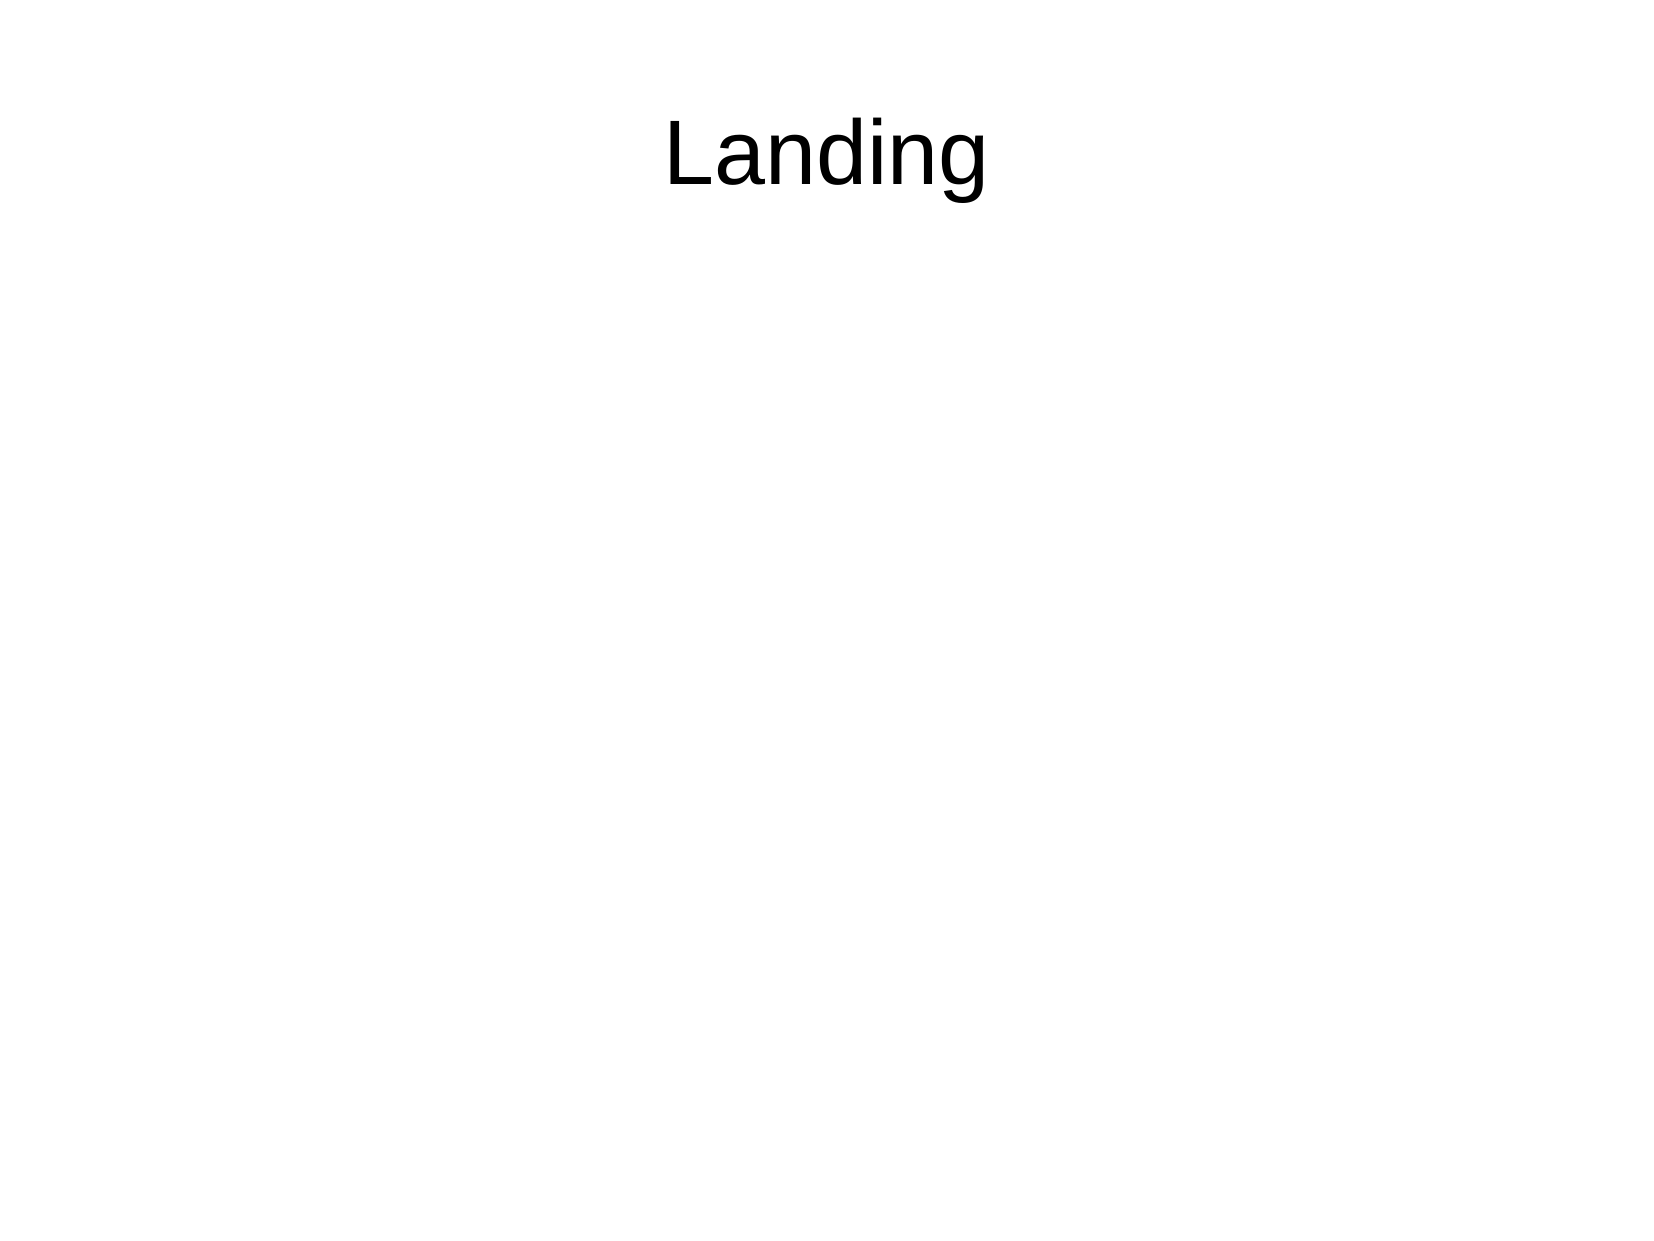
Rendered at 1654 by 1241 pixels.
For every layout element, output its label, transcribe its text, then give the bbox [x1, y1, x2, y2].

title Landing [82, 49, 1571, 257]
